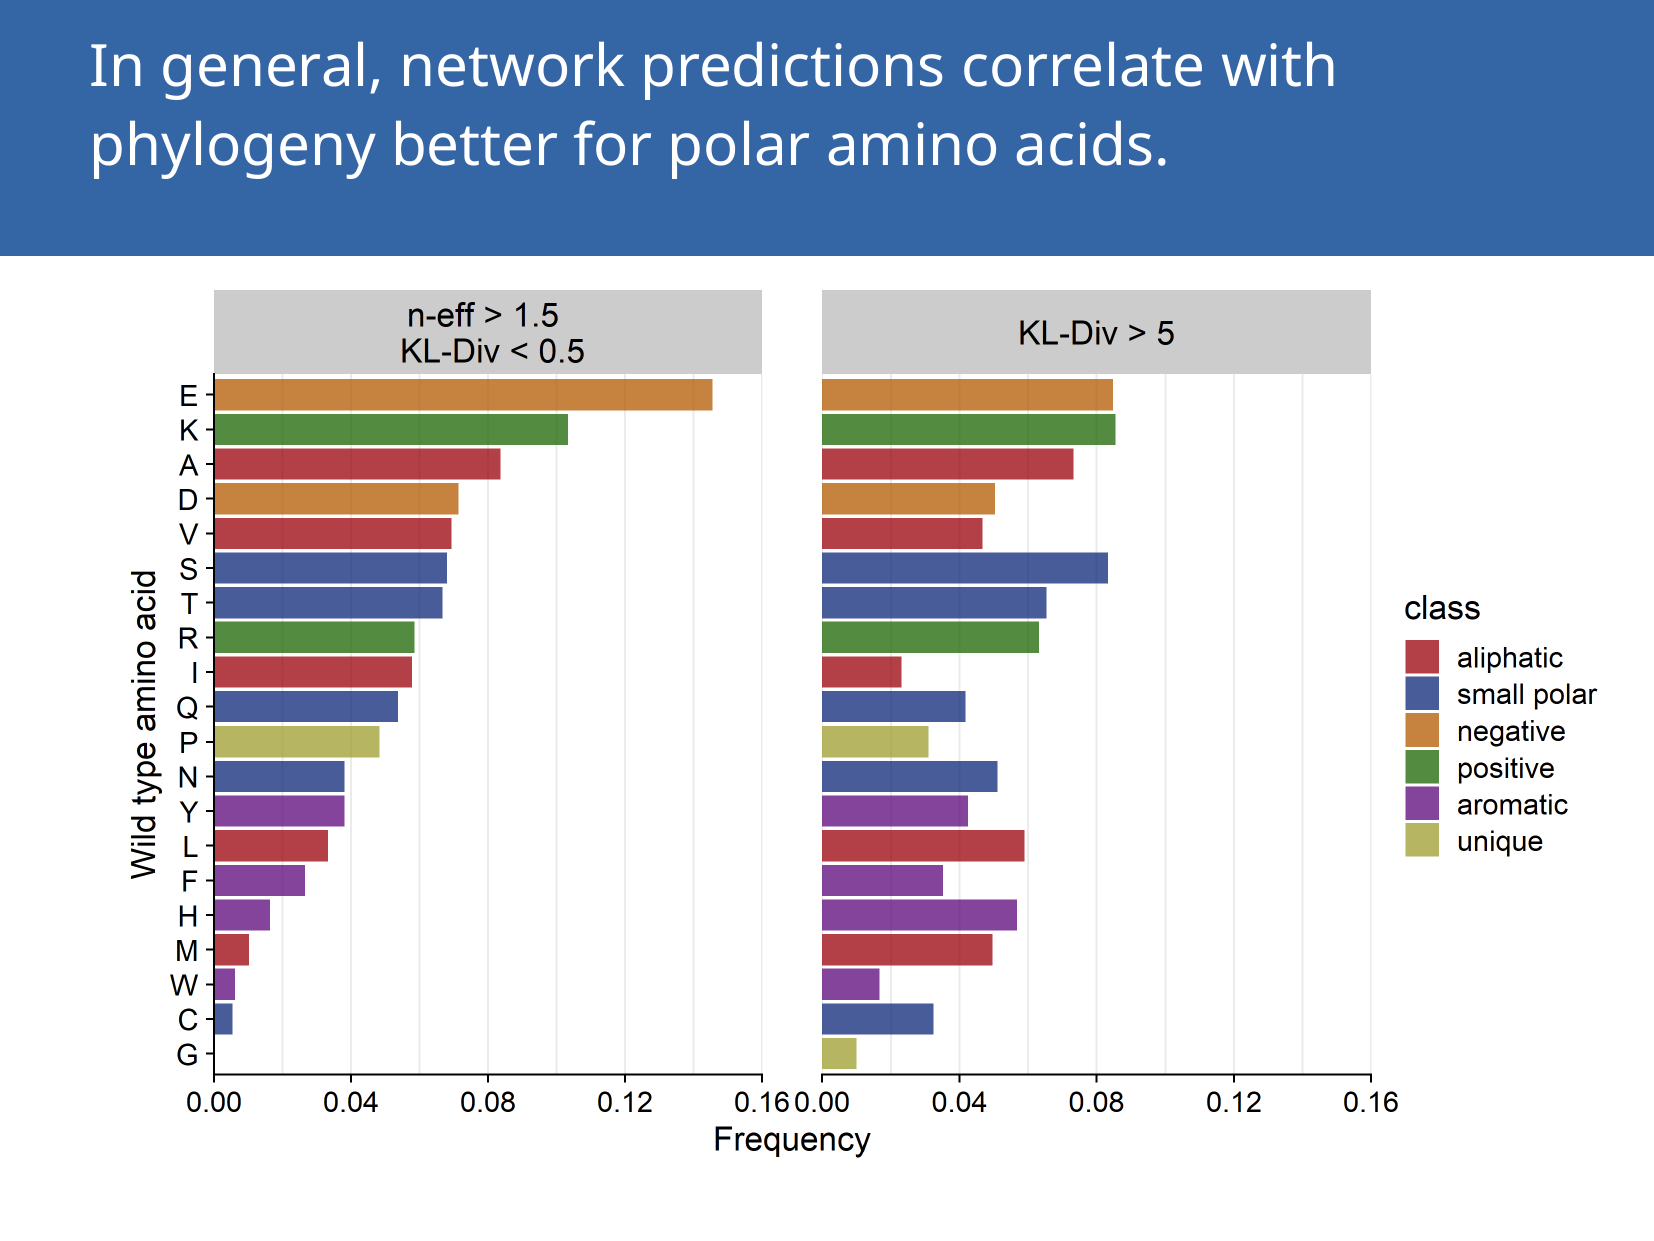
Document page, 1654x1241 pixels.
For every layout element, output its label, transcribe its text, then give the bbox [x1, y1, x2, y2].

picture [113, 273, 1614, 1174]
text_box [0, 0, 1654, 256]
text_box In general, network predictions correlate with phylogeny better for polar amino acids. [0, 17, 1647, 242]
